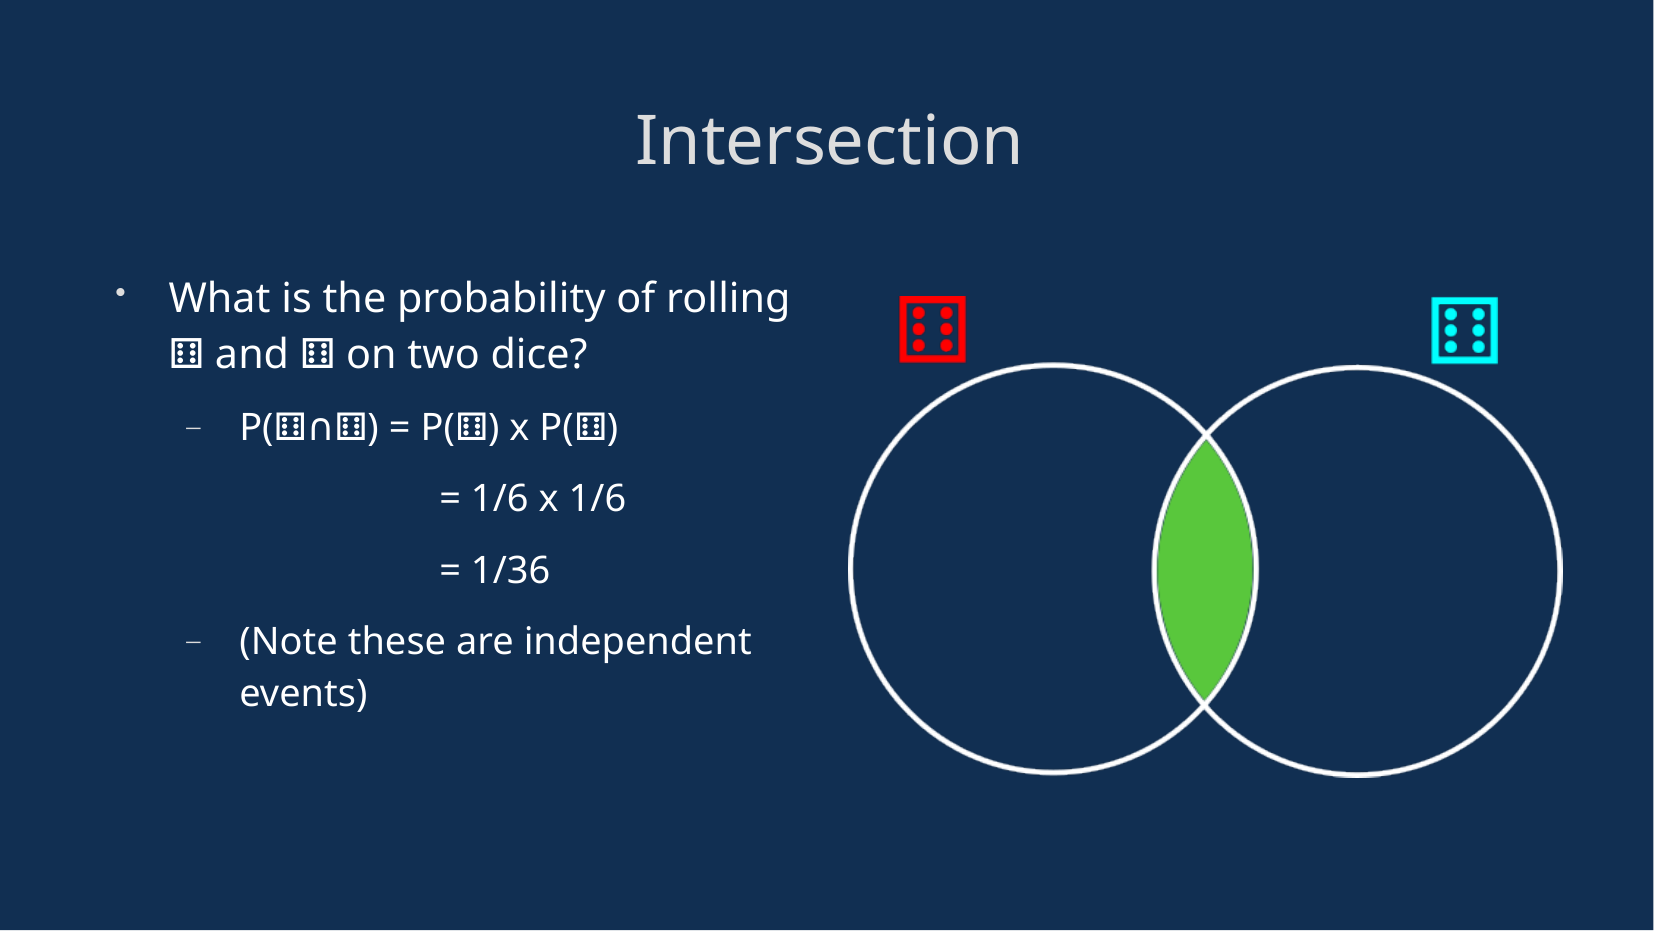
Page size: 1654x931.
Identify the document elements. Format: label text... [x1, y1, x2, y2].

picture [848, 296, 1563, 778]
title Intersection [97, 56, 1563, 220]
list What is the probability of rolling ⚅ and ⚅ on two dice? P(⚅∩⚅) = P(⚅) x P(⚅) = 1/6 x 1/6 = 1/36 (Note these are independent events) [97, 268, 813, 806]
